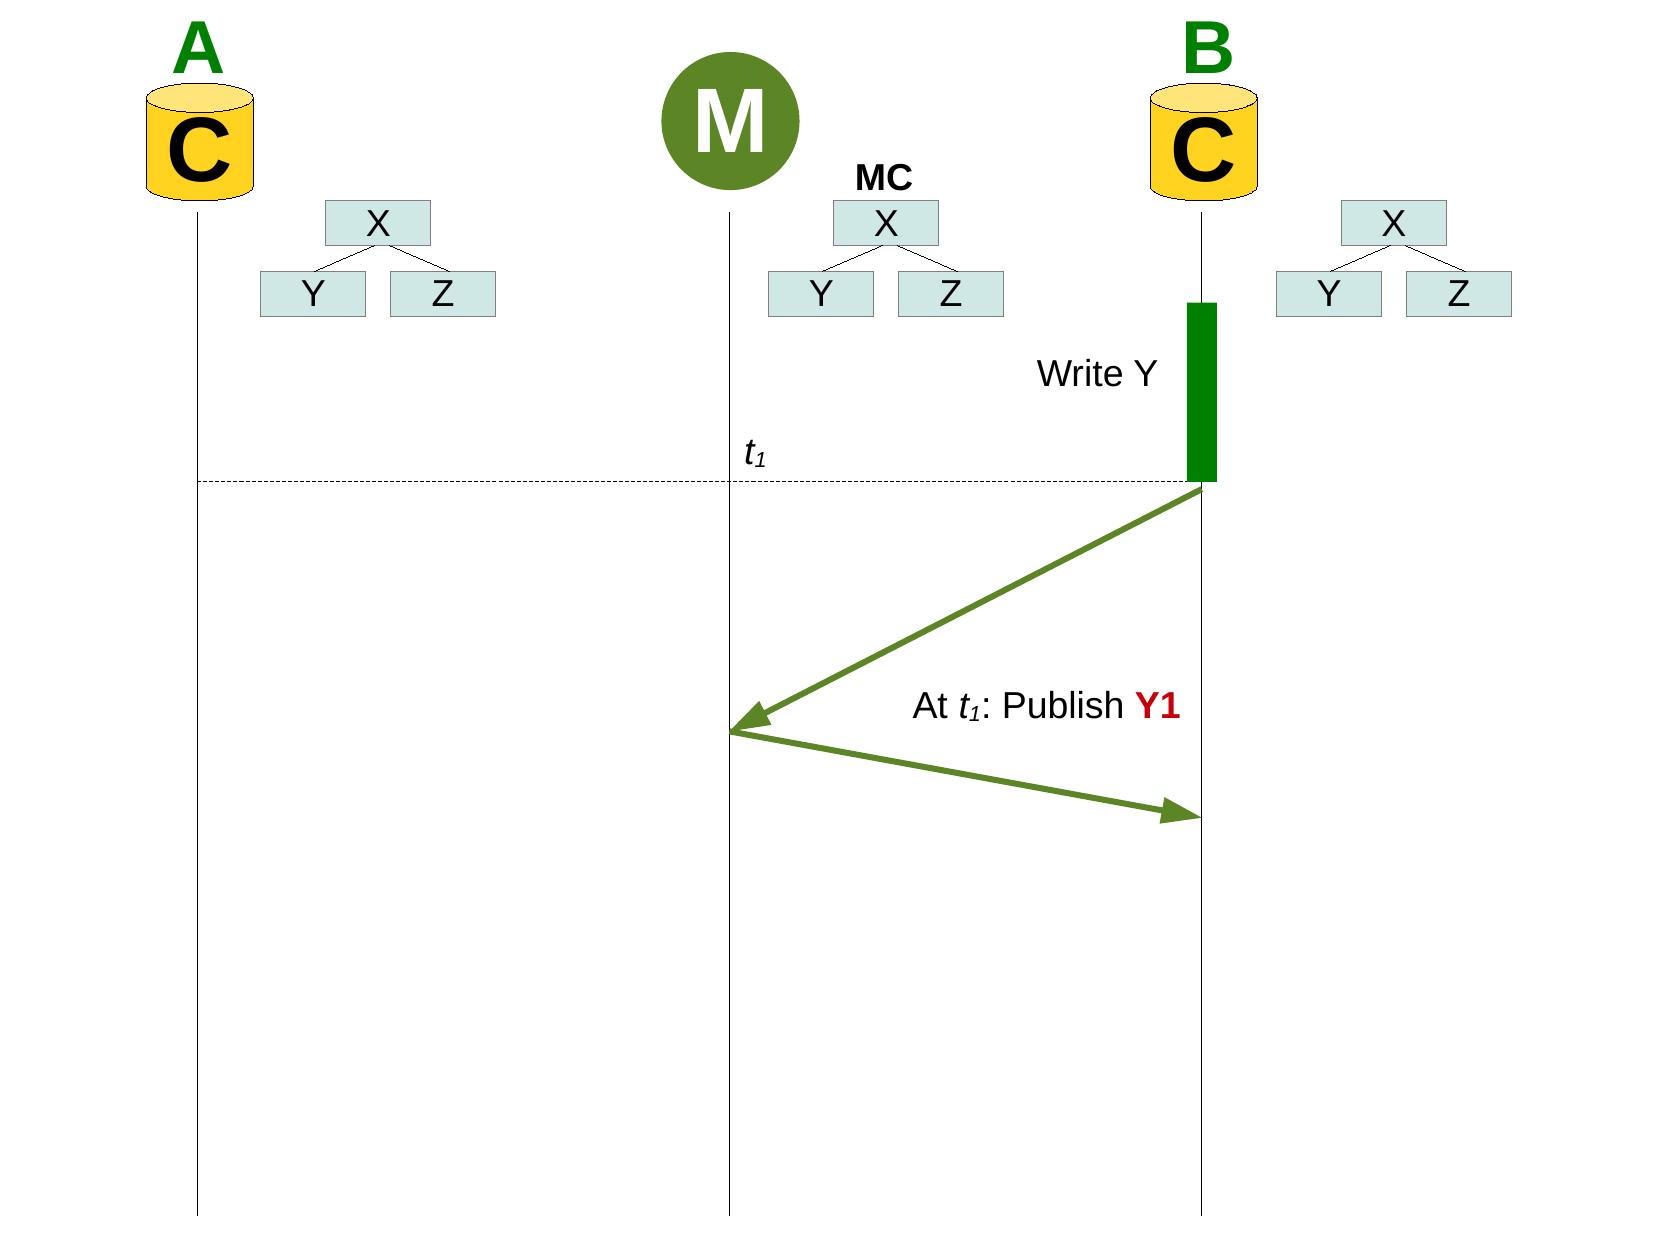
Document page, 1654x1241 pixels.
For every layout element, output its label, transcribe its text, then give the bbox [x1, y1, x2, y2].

text_box t1 [729, 423, 826, 493]
text_box At t1: Publish Y1 [897, 677, 1235, 747]
text_box B [1166, 0, 1257, 94]
text_box X [325, 200, 431, 246]
text_box [1186, 302, 1217, 482]
text_box C [1150, 99, 1258, 201]
text_box Z [1406, 271, 1512, 317]
text_box MC [840, 149, 961, 207]
text_box Y [768, 271, 874, 317]
text_box Write Y [1022, 345, 1175, 402]
text_box X [833, 200, 939, 246]
text_box Z [898, 271, 1004, 317]
text_box Z [390, 271, 496, 317]
text_box C [146, 99, 254, 201]
text_box Y [1276, 271, 1382, 317]
text_box A [157, 0, 248, 90]
text_box X [1341, 200, 1447, 246]
text_box Y [260, 271, 366, 317]
text_box M [661, 51, 800, 191]
